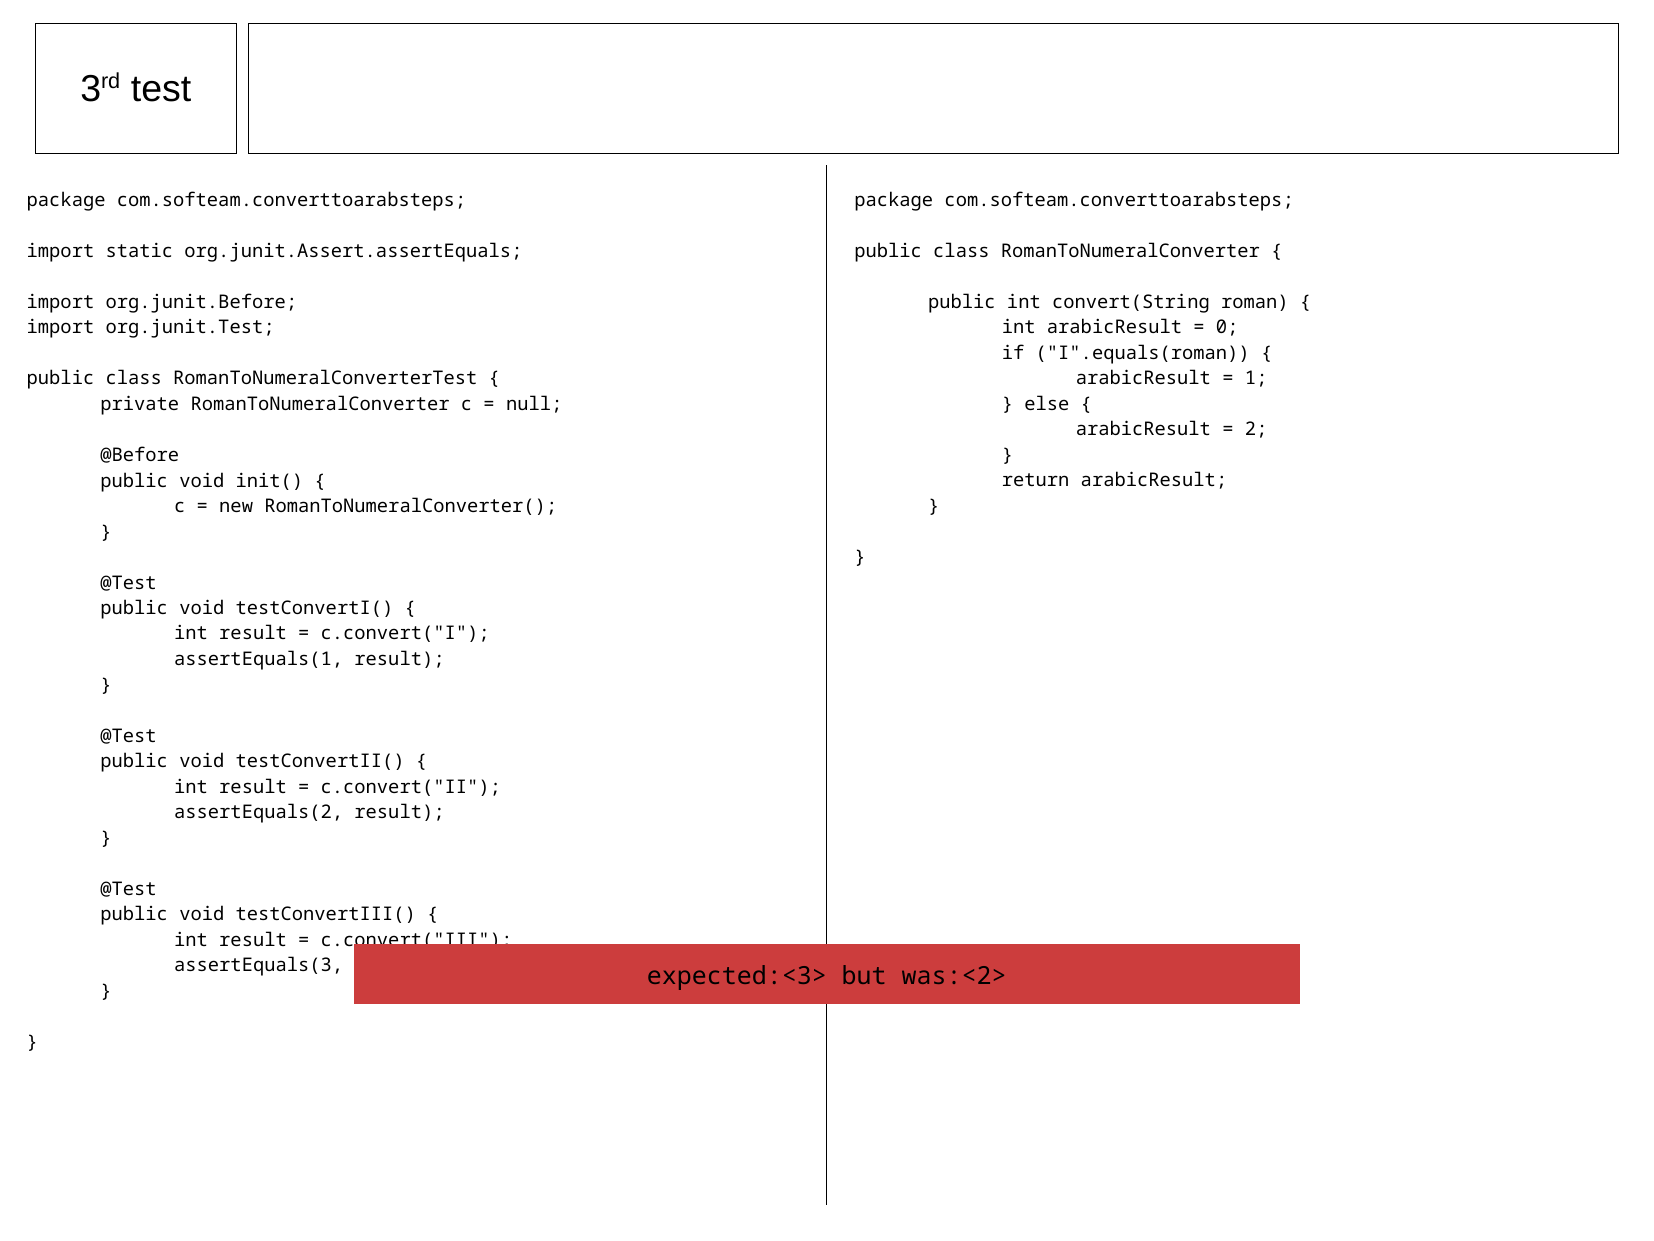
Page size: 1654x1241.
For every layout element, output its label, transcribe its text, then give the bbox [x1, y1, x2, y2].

text_box 3rd test [35, 23, 237, 154]
text_box package com.softeam.converttoarabsteps; public class RomanToNumeralConverter { public int convert(String roman) { int arabicResult = 0; if ("I".equals(roman)) { arabicResult = 1; } else { arabicResult = 2; } return arabicResult; } } [839, 178, 1620, 525]
text_box package com.softeam.converttoarabsteps; import static org.junit.Assert.assertEquals; import org.junit.Before; import org.junit.Test; public class RomanToNumeralConverterTest { private RomanToNumeralConverter c = null; @Before public void init() { c = new RomanToNumeralConverter(); } @Test public void testConvertI() { int result = c.convert("I"); assertEquals(1, result); } @Test public void testConvertII() { int result = c.convert("II"); assertEquals(2, result); } @Test public void testConvertIII() { int result = c.convert("III"); assertEquals(3, result); } } [11, 178, 792, 943]
text_box expected:<3> but was:<2> [354, 944, 1300, 1004]
